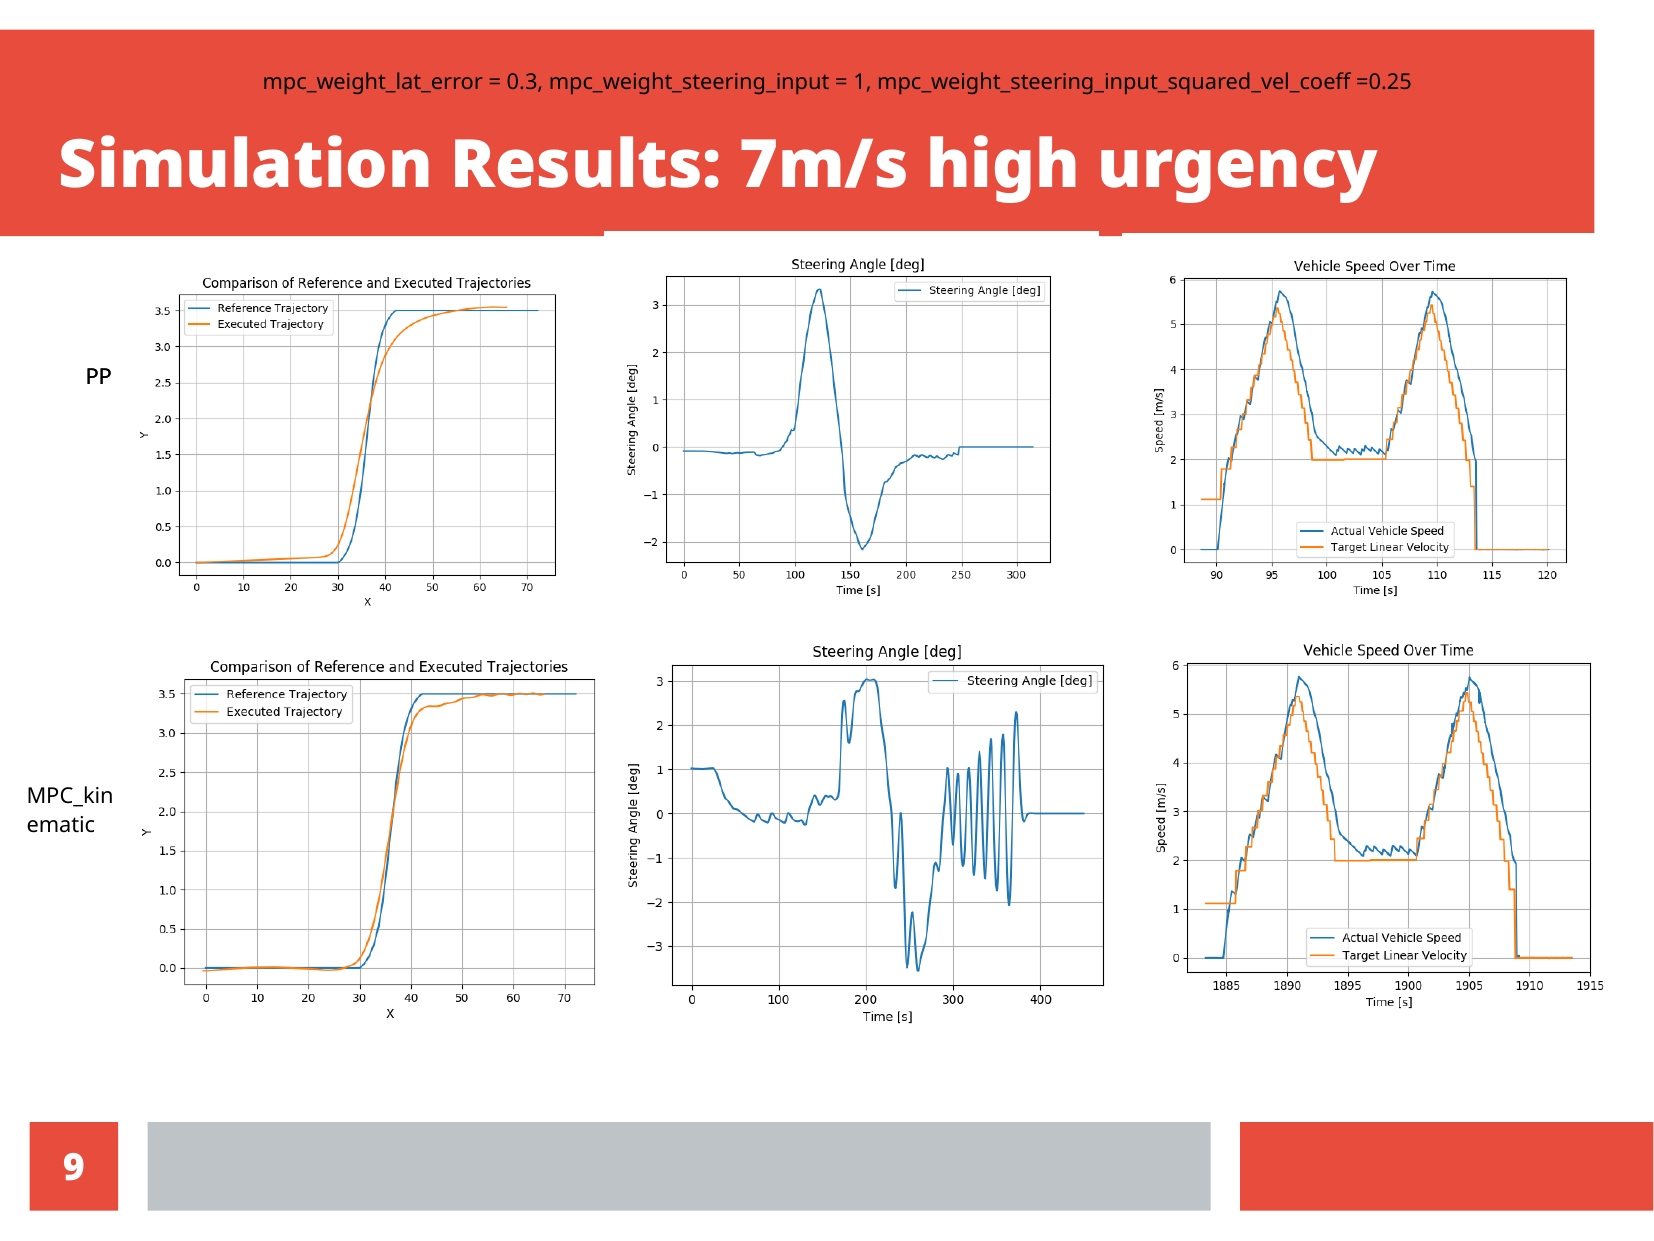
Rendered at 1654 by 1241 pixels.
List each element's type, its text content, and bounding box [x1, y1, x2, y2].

text_box MPC_kinematic [11, 772, 118, 839]
title Simulation Results: 7m/s high urgency [59, 59, 1595, 207]
picture [1122, 233, 1615, 603]
picture [604, 231, 1099, 603]
text_box PP [70, 354, 118, 395]
picture [118, 250, 1642, 1031]
text_box mpc_weight_lat_error = 0.3, mpc_weight_steering_input = 1, mpc_weight_steering_input_squared_vel_coeff =0.25 [248, 59, 1430, 125]
